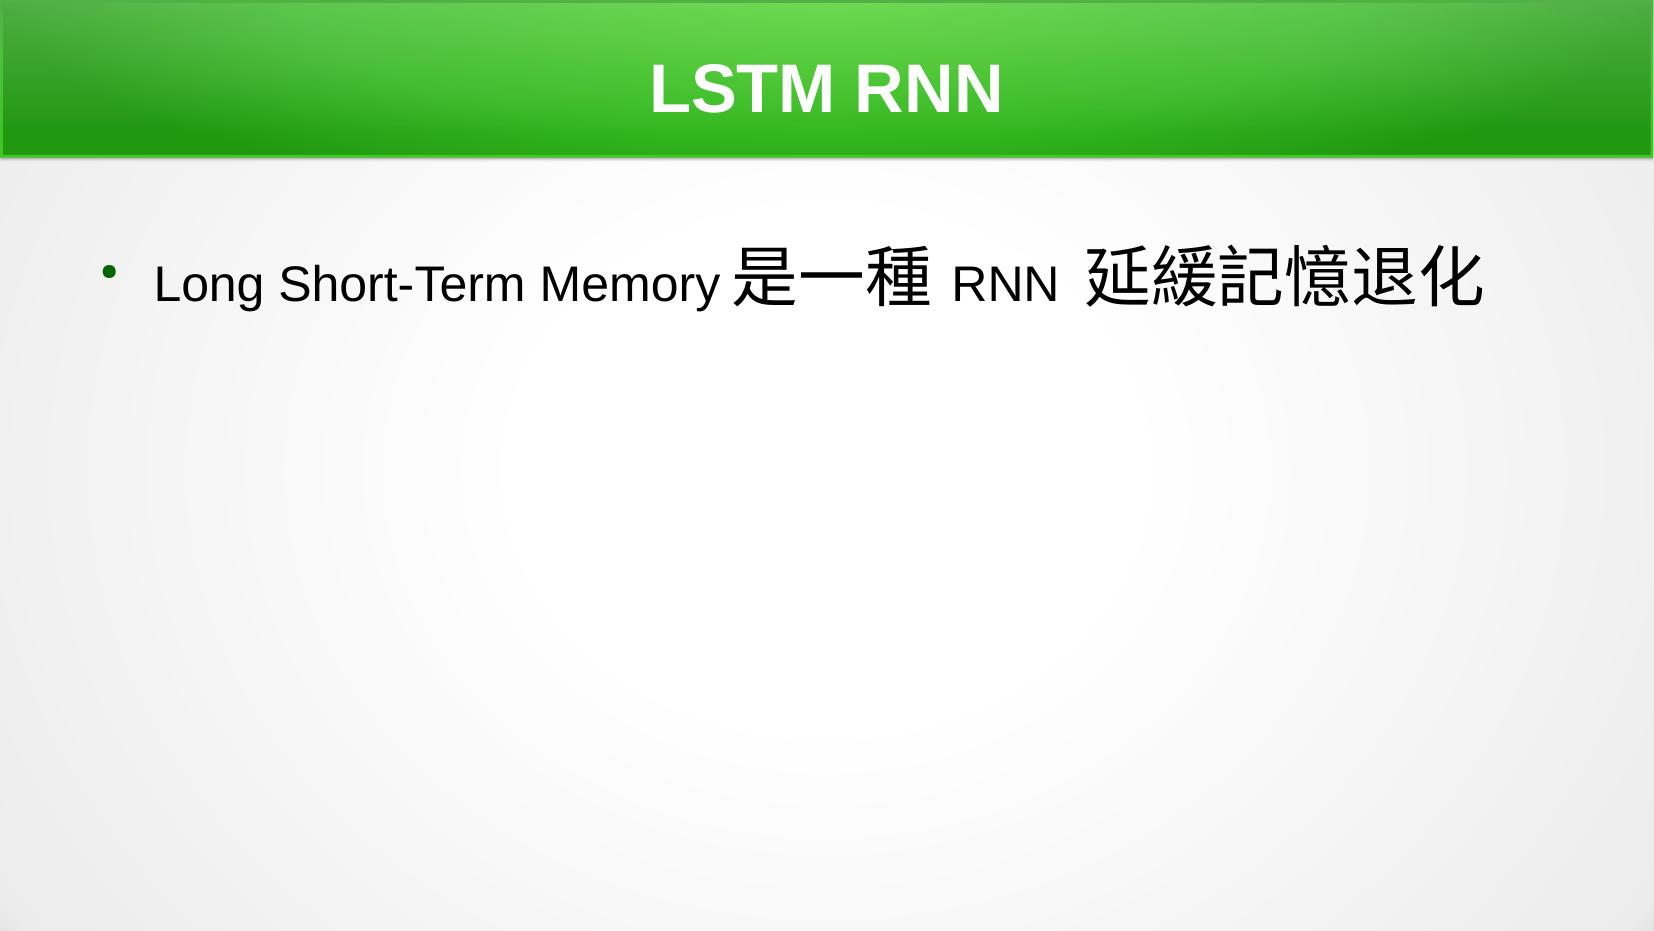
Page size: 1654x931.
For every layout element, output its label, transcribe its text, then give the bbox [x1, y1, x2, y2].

title LSTM RNN [82, 35, 1571, 142]
list Long Short-Term Memory是一種RNN 延緩記憶退化 [82, 224, 1571, 764]
